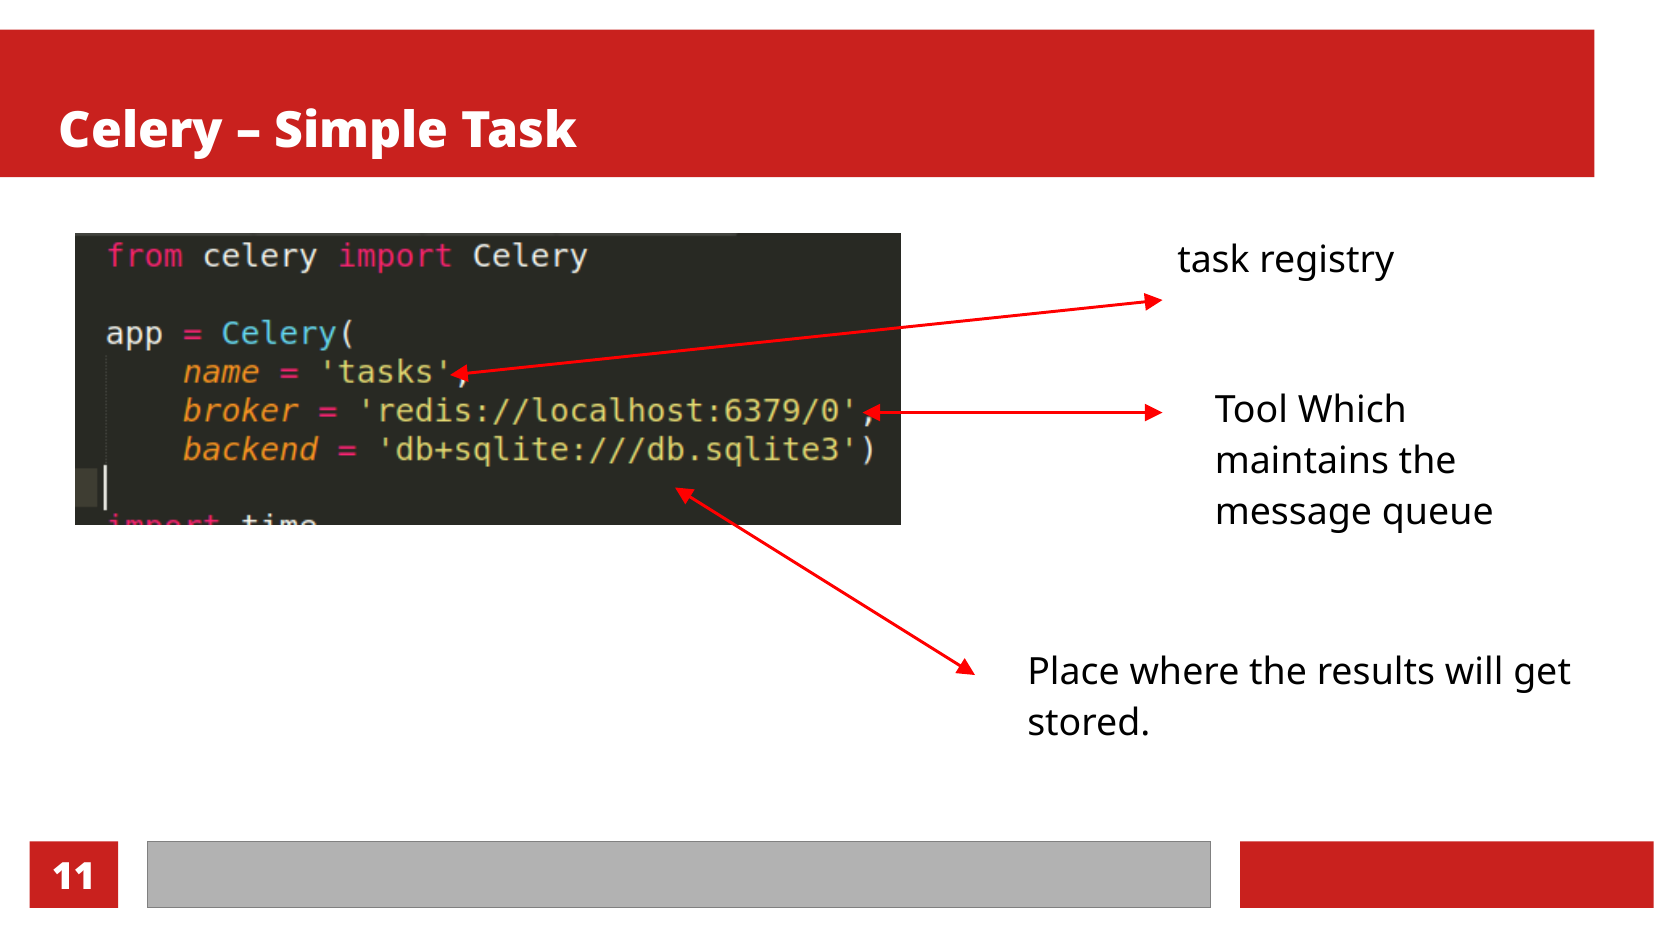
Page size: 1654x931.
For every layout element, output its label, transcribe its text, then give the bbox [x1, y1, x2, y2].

text_box Tool Which maintains the message queue [1200, 375, 1576, 521]
text_box Place where the results will get stored. [1012, 637, 1613, 740]
text_box task registry [1162, 225, 1576, 284]
picture [75, 233, 901, 526]
title Celery – Simple Task [59, 44, 1595, 163]
